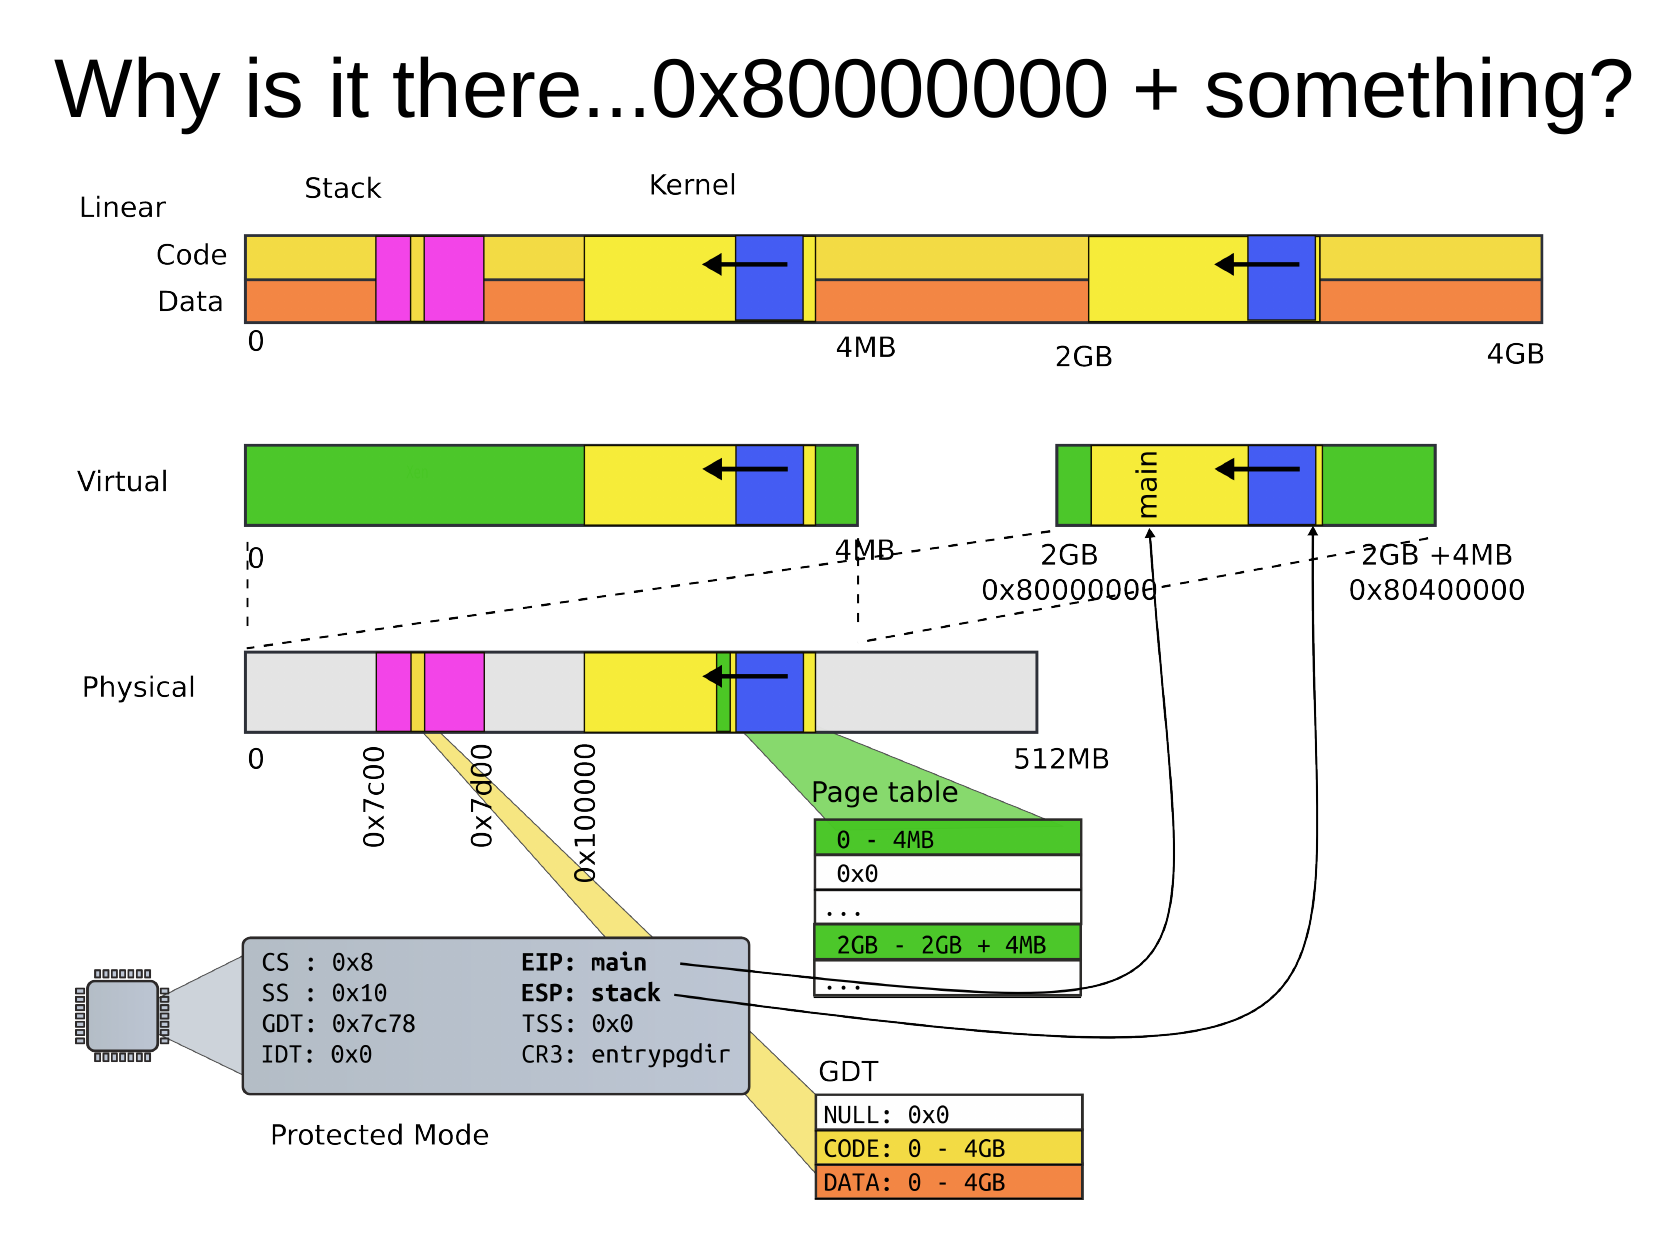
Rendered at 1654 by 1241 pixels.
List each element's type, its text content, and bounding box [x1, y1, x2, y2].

title Why is it there...0x80000000 + something? [37, 42, 1654, 136]
picture [75, 173, 1544, 1201]
